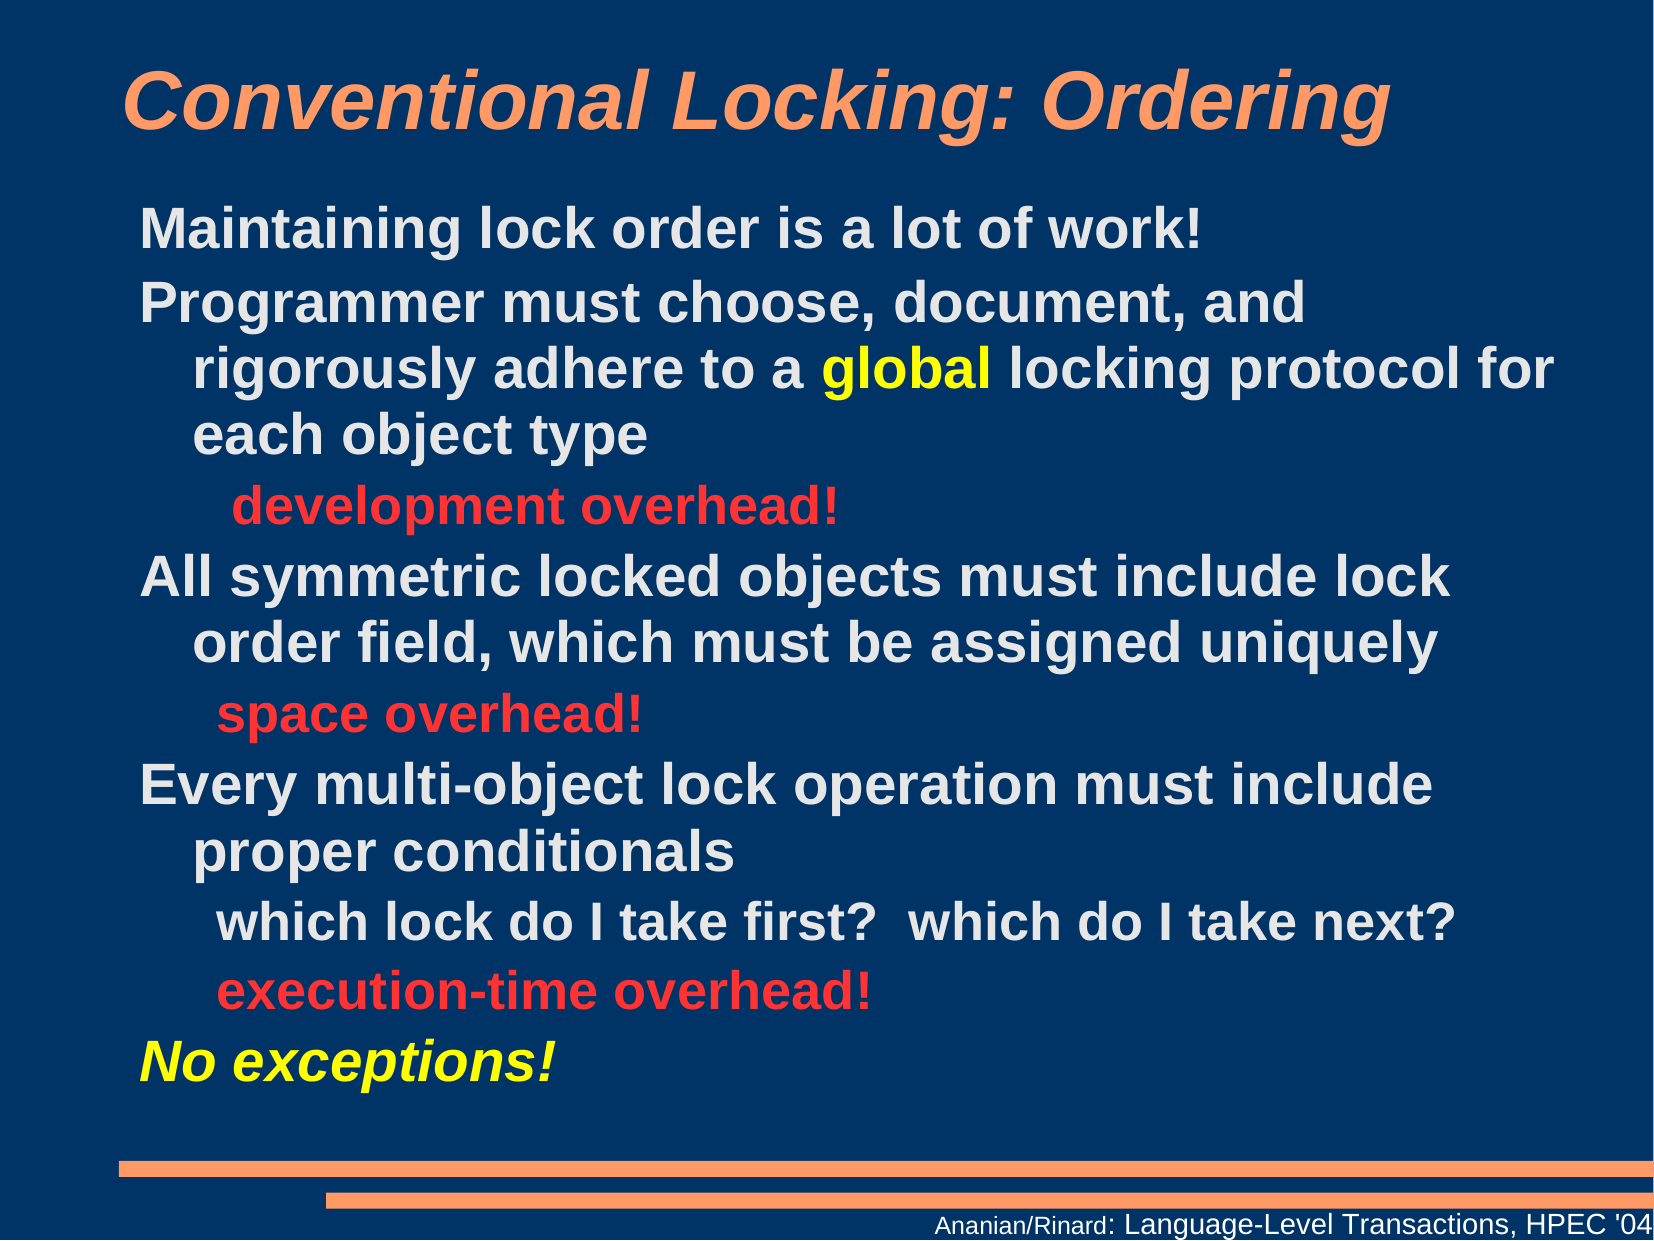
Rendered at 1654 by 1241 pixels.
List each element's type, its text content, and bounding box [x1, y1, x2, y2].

title Conventional Locking: Ordering [121, 46, 1534, 157]
list Maintaining lock order is a lot of work! Programmer must choose, document, and rigorously adhere to a global locking protocol for each object type development overhead! All symmetric locked objects must include lock order field, which must be assigned uniquely space overhead! Every multi-object lock operation must include proper conditionals which lock do I take first? which do I take next? execution-time overhead! No exceptions! [121, 194, 1561, 1133]
